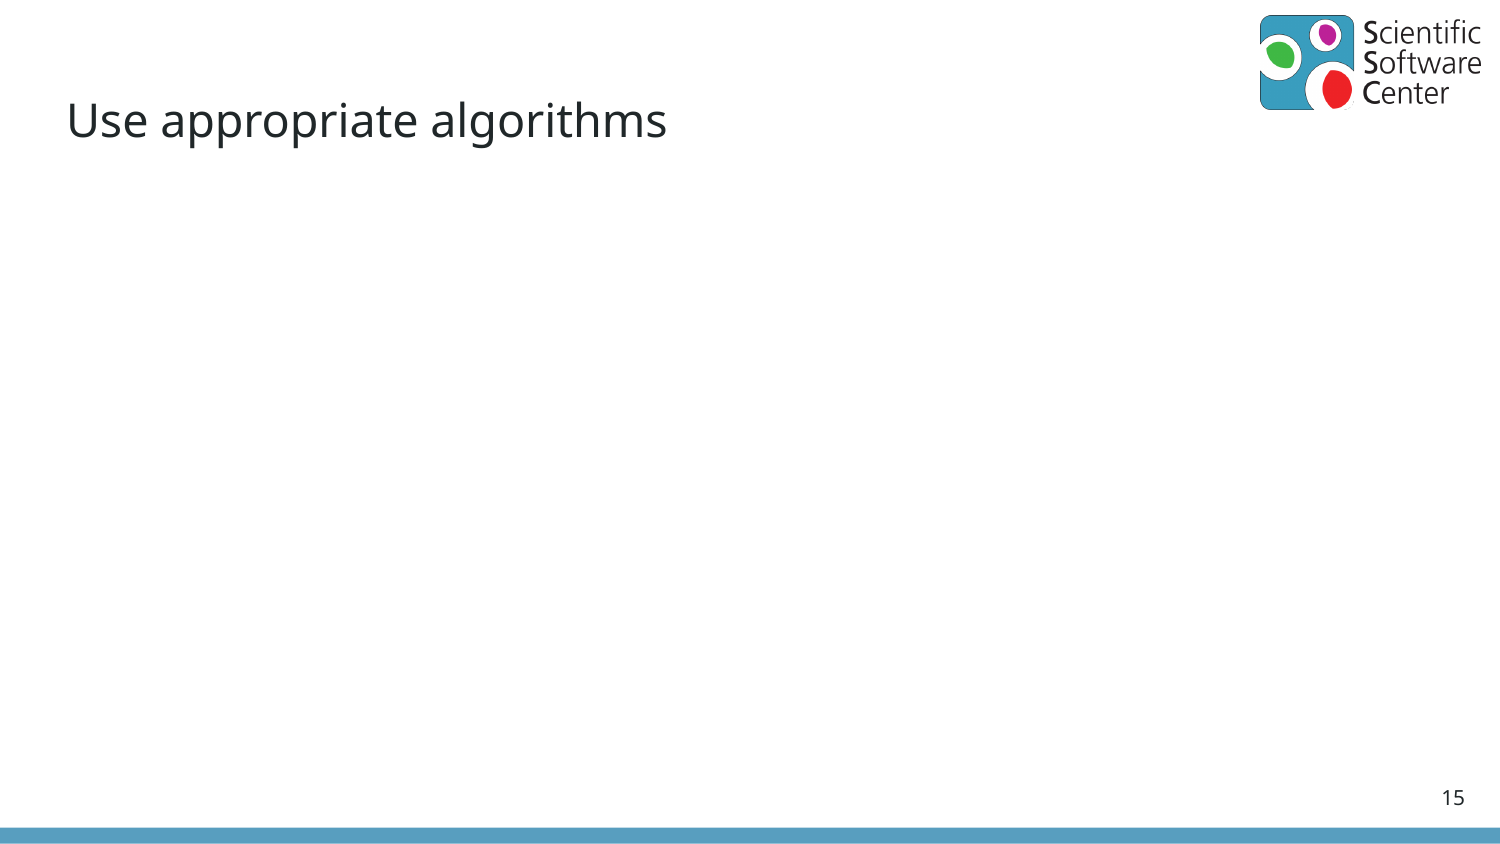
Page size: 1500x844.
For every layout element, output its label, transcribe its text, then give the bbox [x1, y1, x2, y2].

title Use appropriate algorithms [51, 72, 1449, 167]
slide_number <number> [1389, 764, 1480, 830]
picture [1260, 15, 1481, 110]
